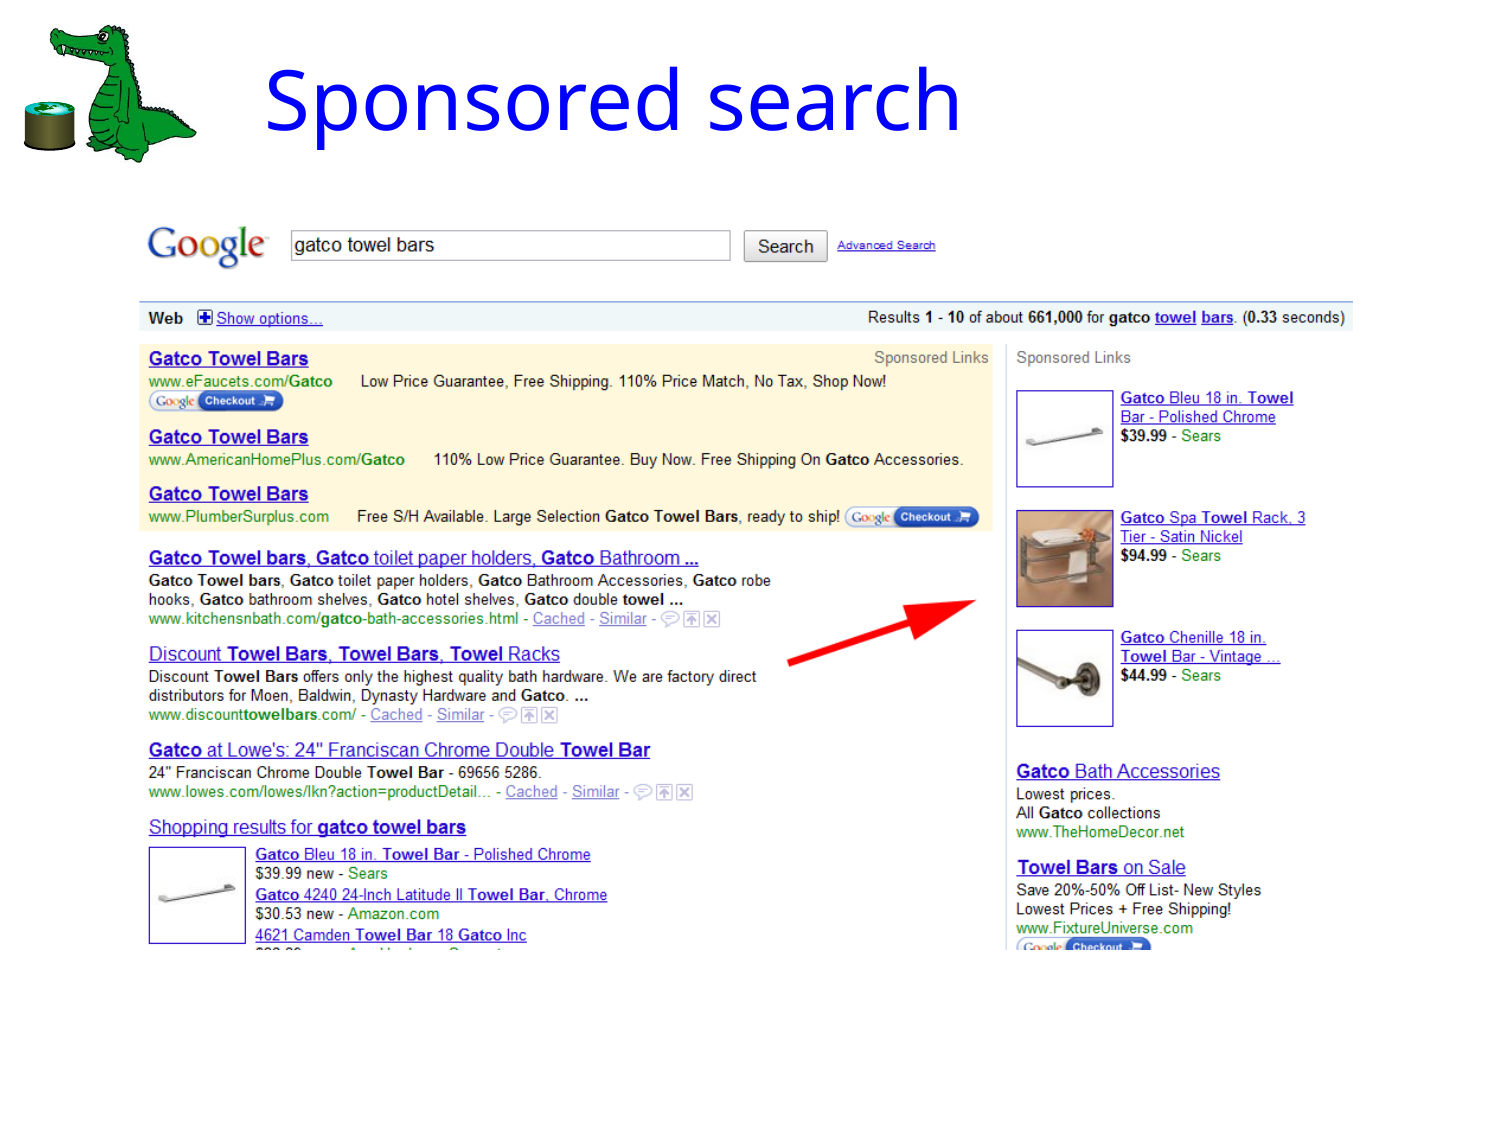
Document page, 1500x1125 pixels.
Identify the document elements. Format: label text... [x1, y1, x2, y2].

picture [137, 197, 1353, 950]
list [115, 213, 1353, 1019]
title Sponsored search [249, 32, 1425, 163]
picture [49, 24, 197, 163]
